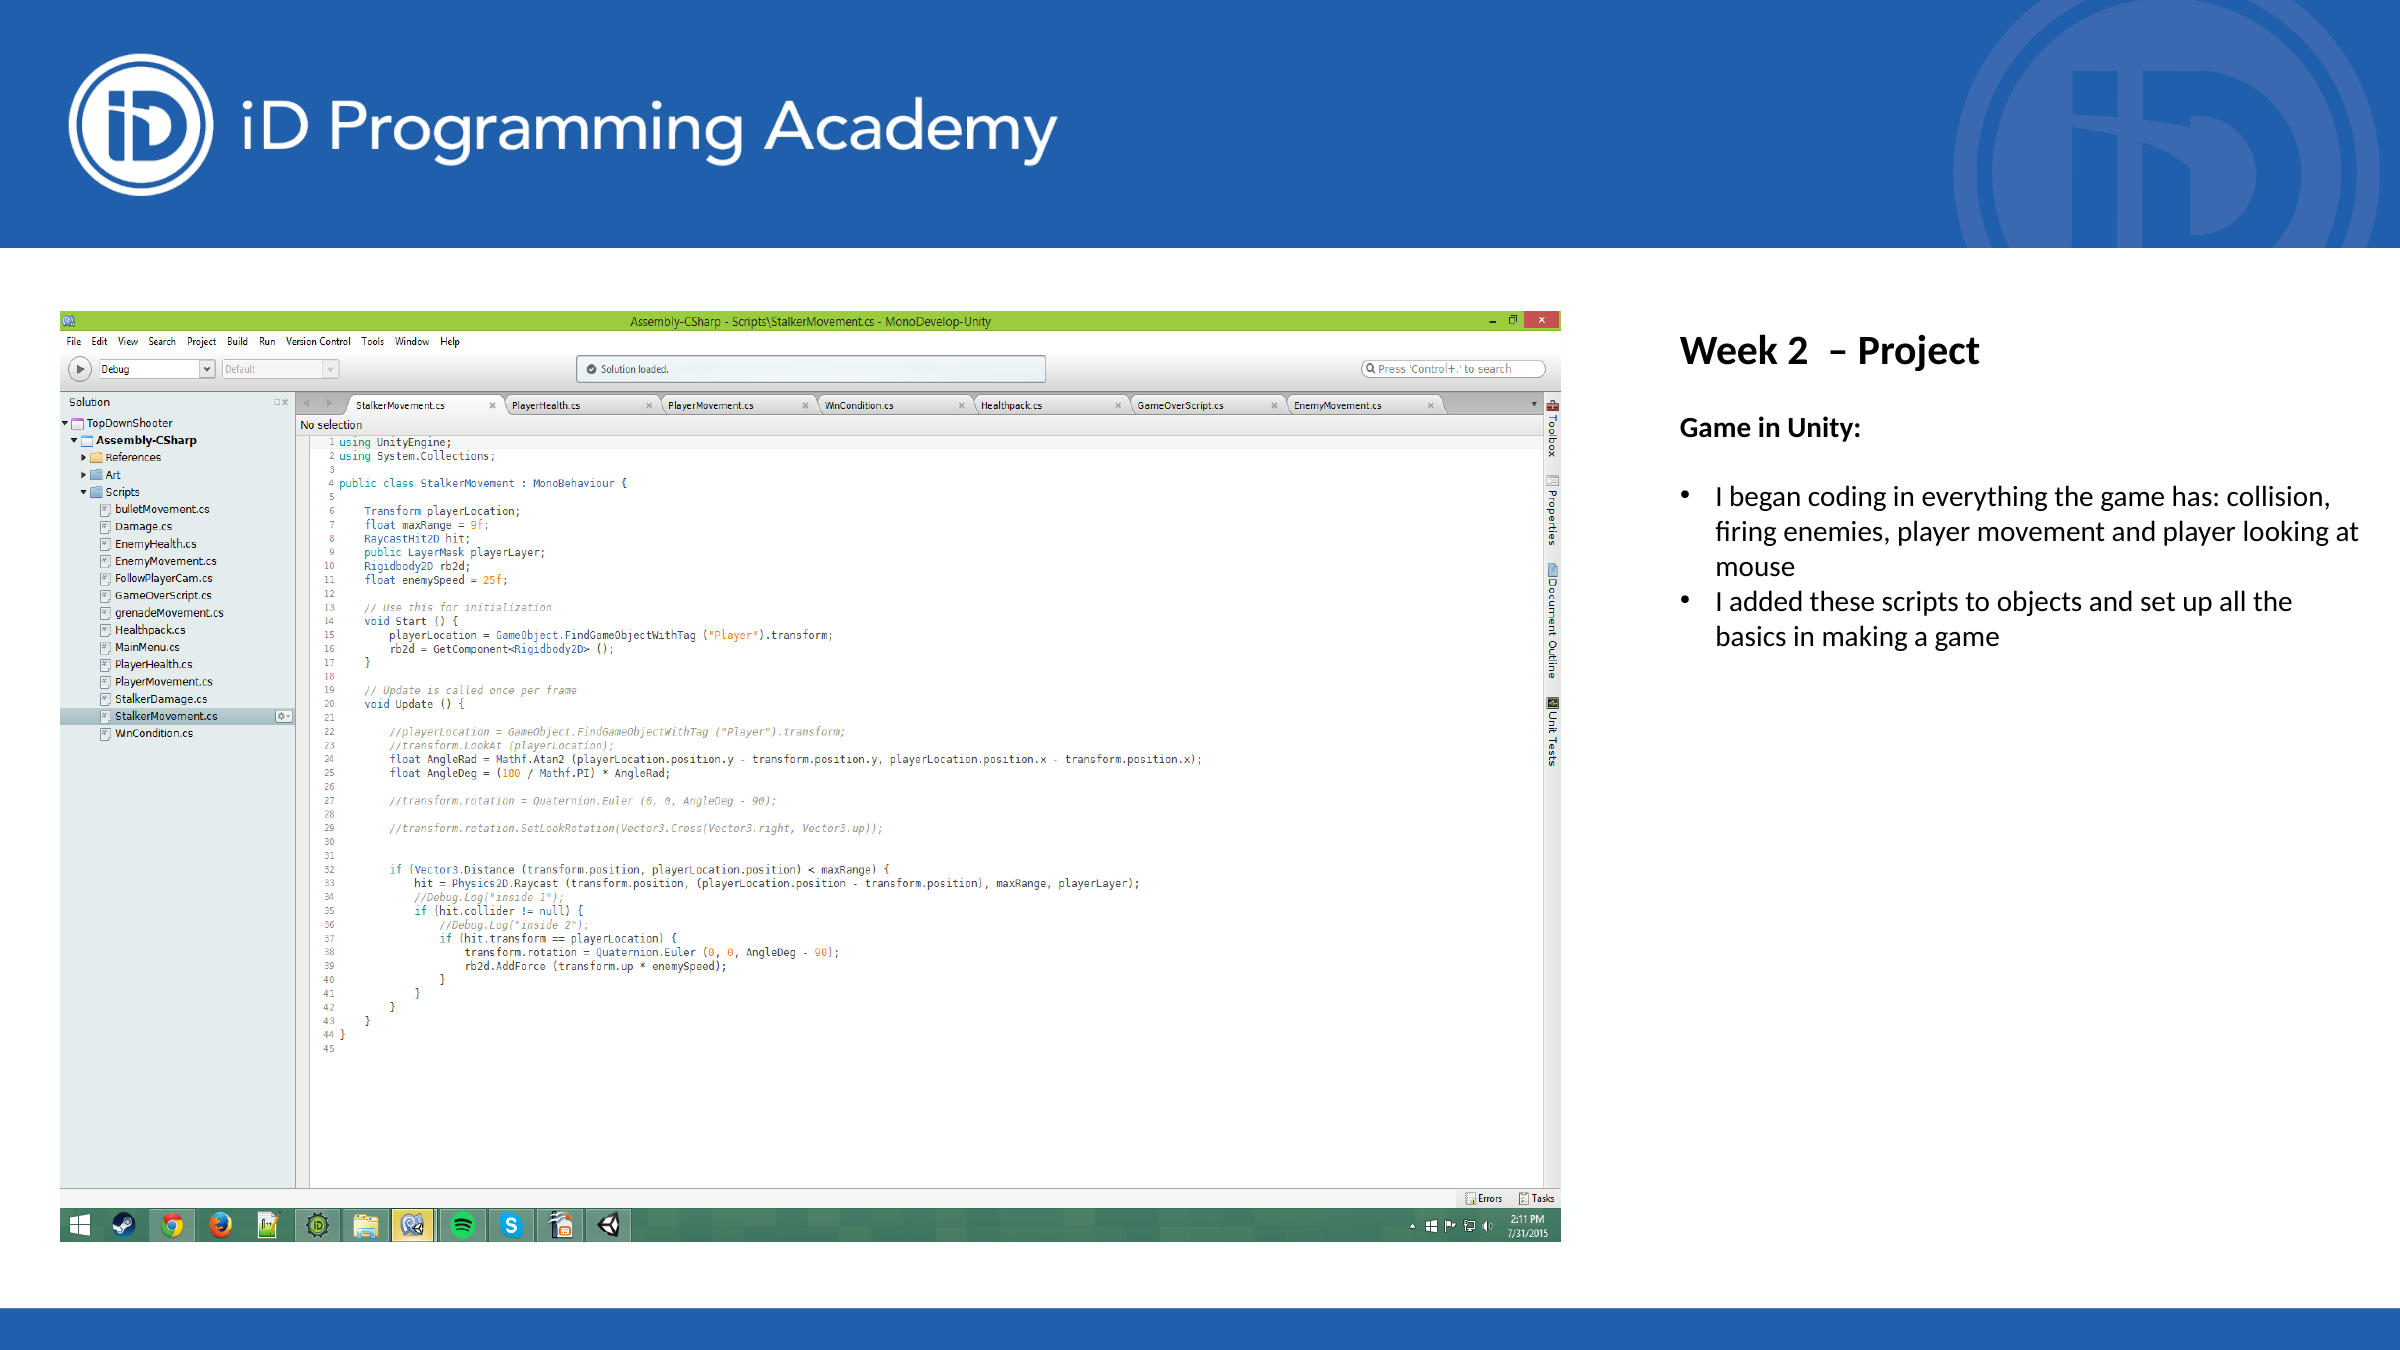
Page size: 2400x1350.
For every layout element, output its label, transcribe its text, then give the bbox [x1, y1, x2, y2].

picture [0, 0, 2400, 1350]
text_box Week 2 – Project Game in Unity: I began coding in everything the game has: collision, firing enemies, player movement and player looking at mouse I added these scripts to objects and set up all the basics in making a game [1665, 315, 2386, 695]
